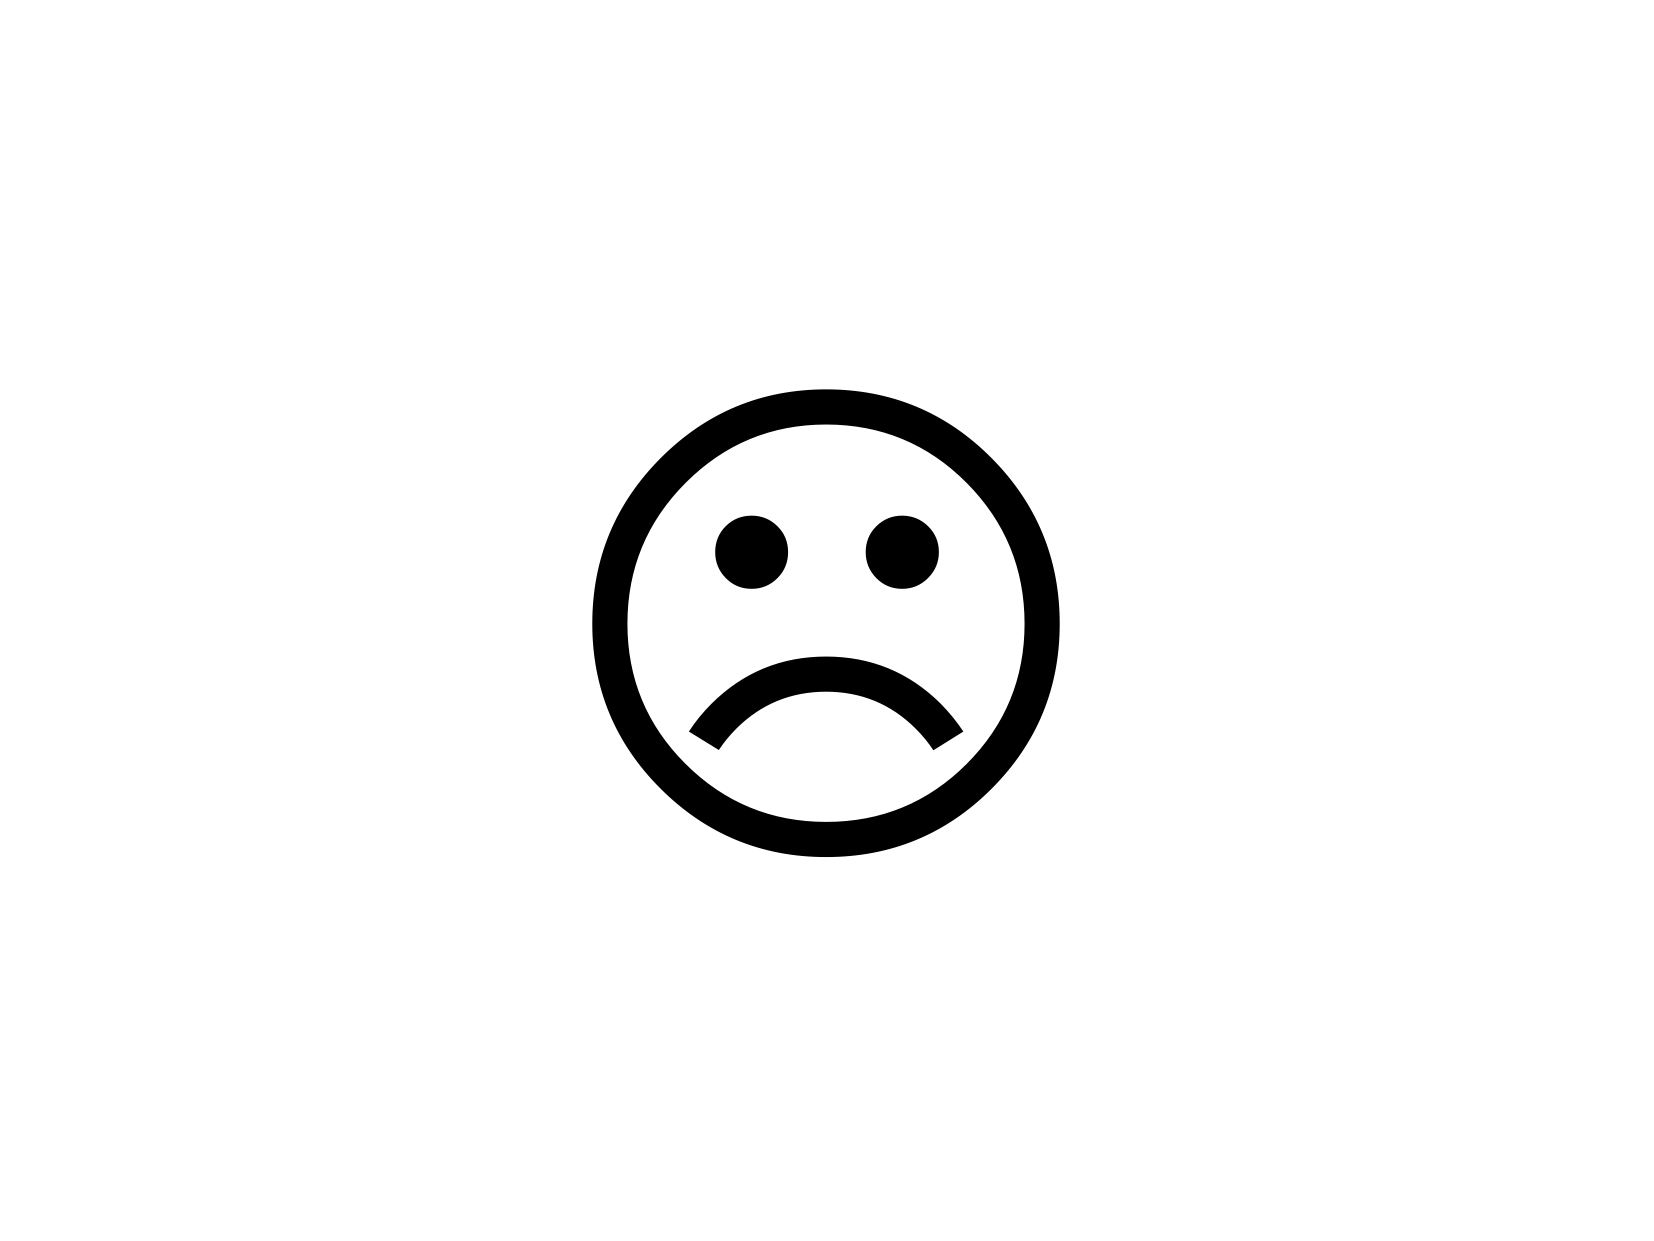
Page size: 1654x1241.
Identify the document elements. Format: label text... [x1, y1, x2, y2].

title ☹ [82, 96, 1571, 1128]
